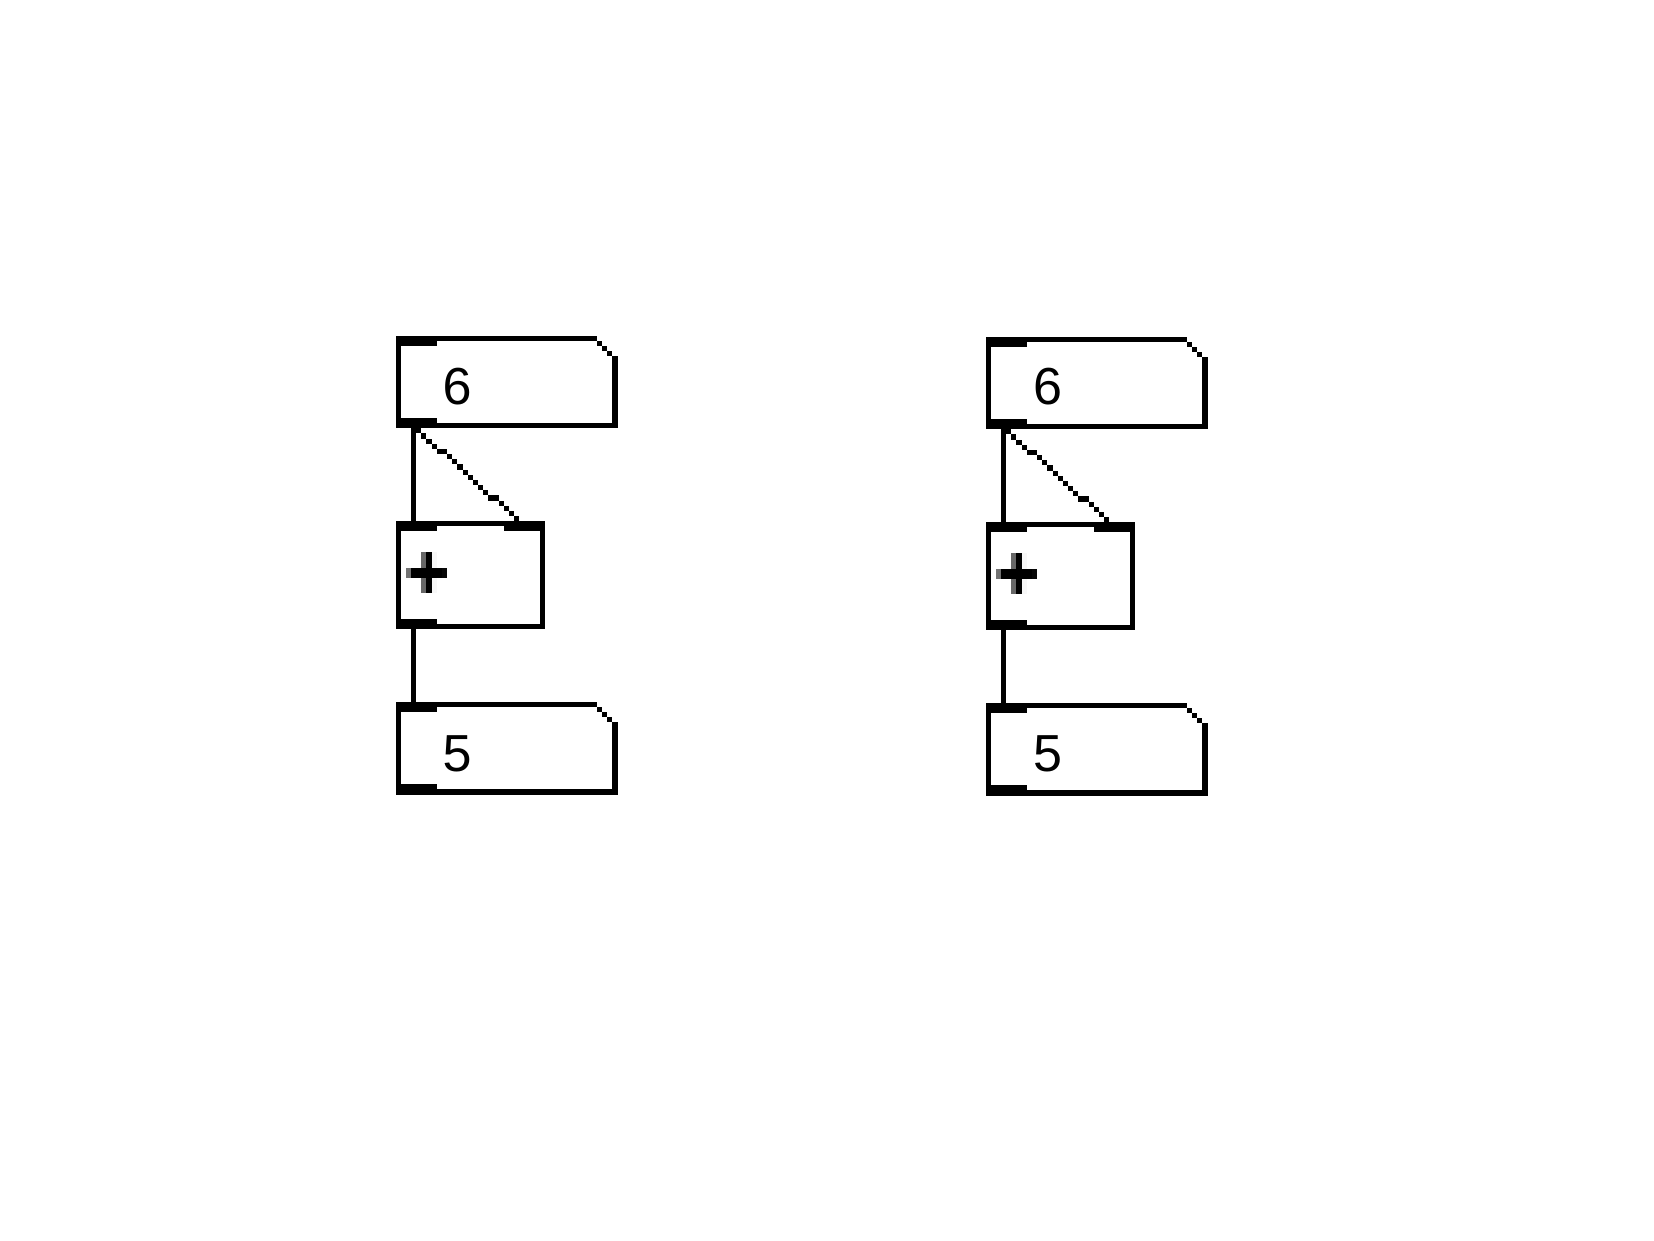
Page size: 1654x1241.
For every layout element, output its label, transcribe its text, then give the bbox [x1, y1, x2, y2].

picture [986, 337, 1208, 796]
text_box 5 [995, 722, 1101, 783]
text_box 5 [404, 722, 510, 783]
picture [396, 336, 618, 796]
text_box 6 [995, 356, 1101, 417]
text_box 6 [404, 356, 510, 417]
